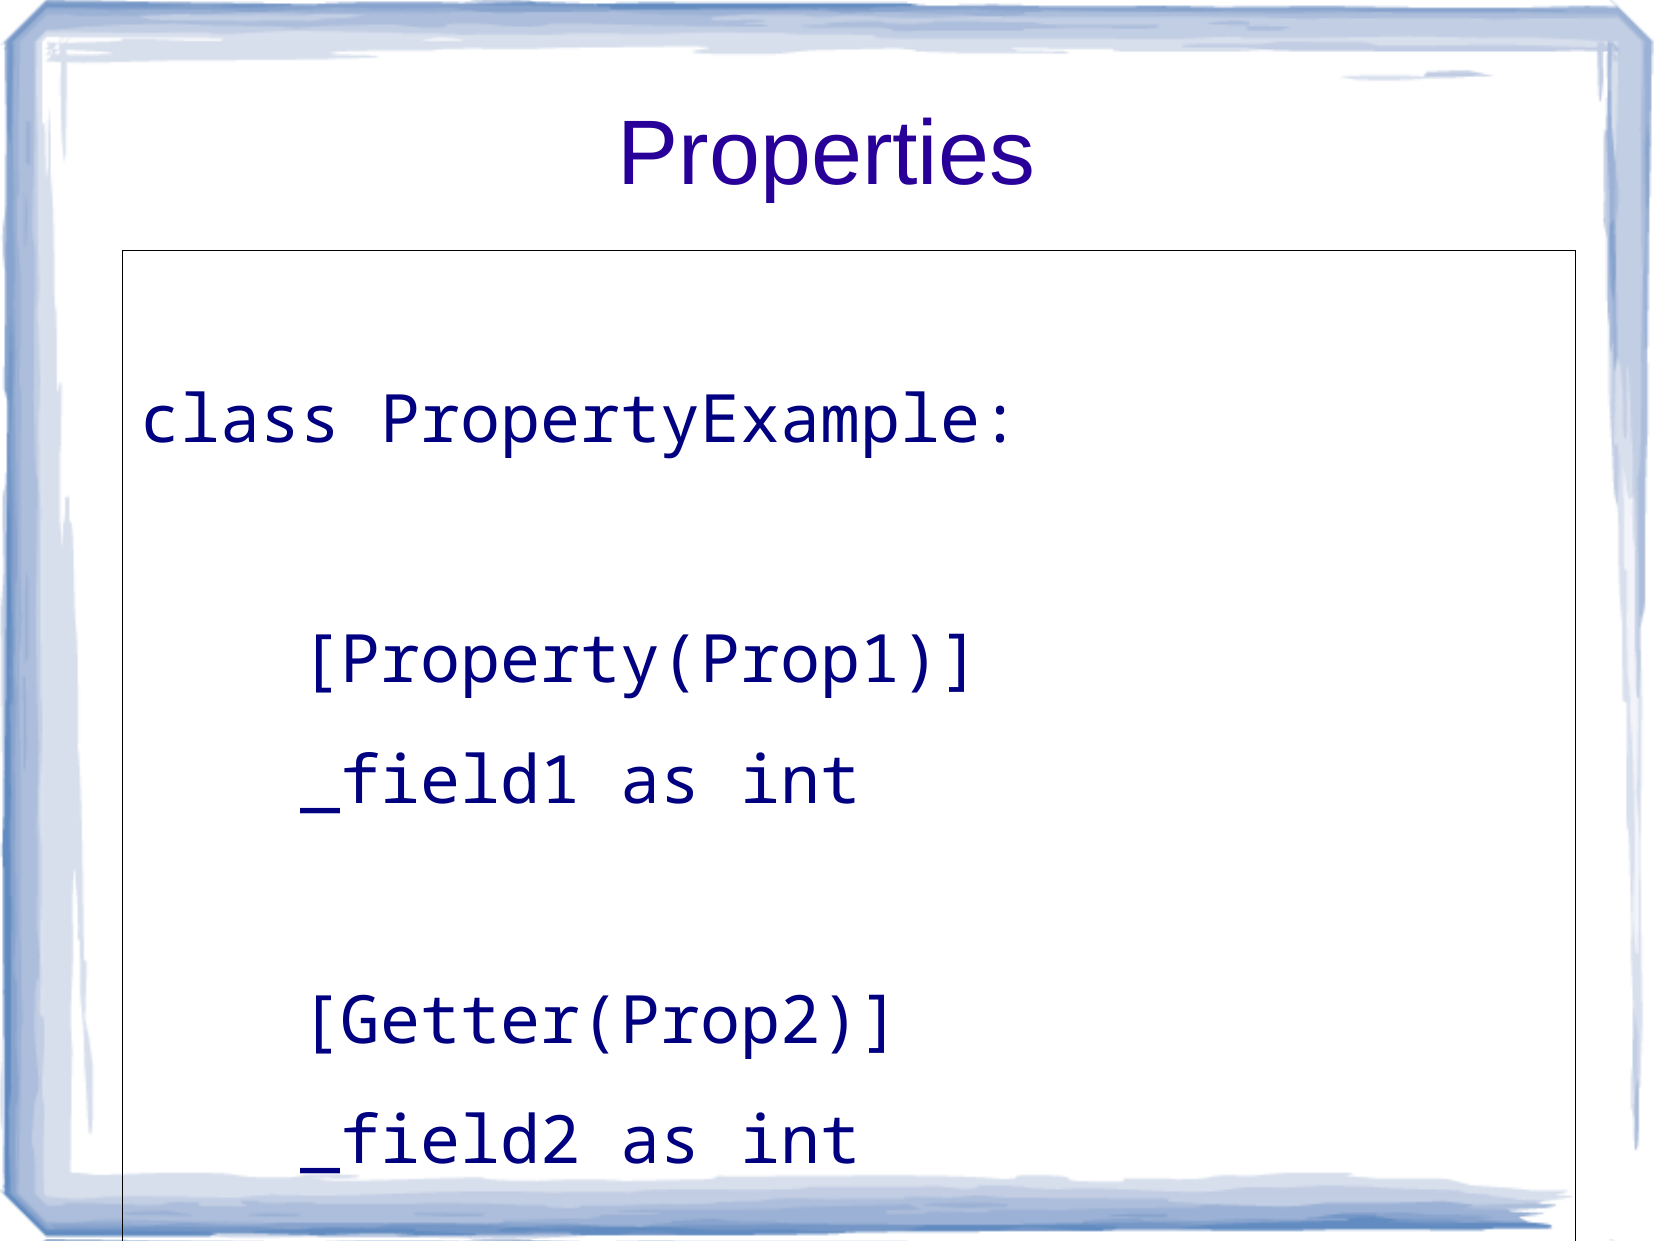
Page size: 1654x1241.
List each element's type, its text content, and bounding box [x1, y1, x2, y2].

picture [123, 1167, 1575, 1241]
picture [0, 0, 1654, 1241]
list class PropertyExample: [Property(Prop1)] _field1 as int [Getter(Prop2)] _field2 as int [122, 250, 1576, 1167]
title Properties [82, 49, 1571, 257]
